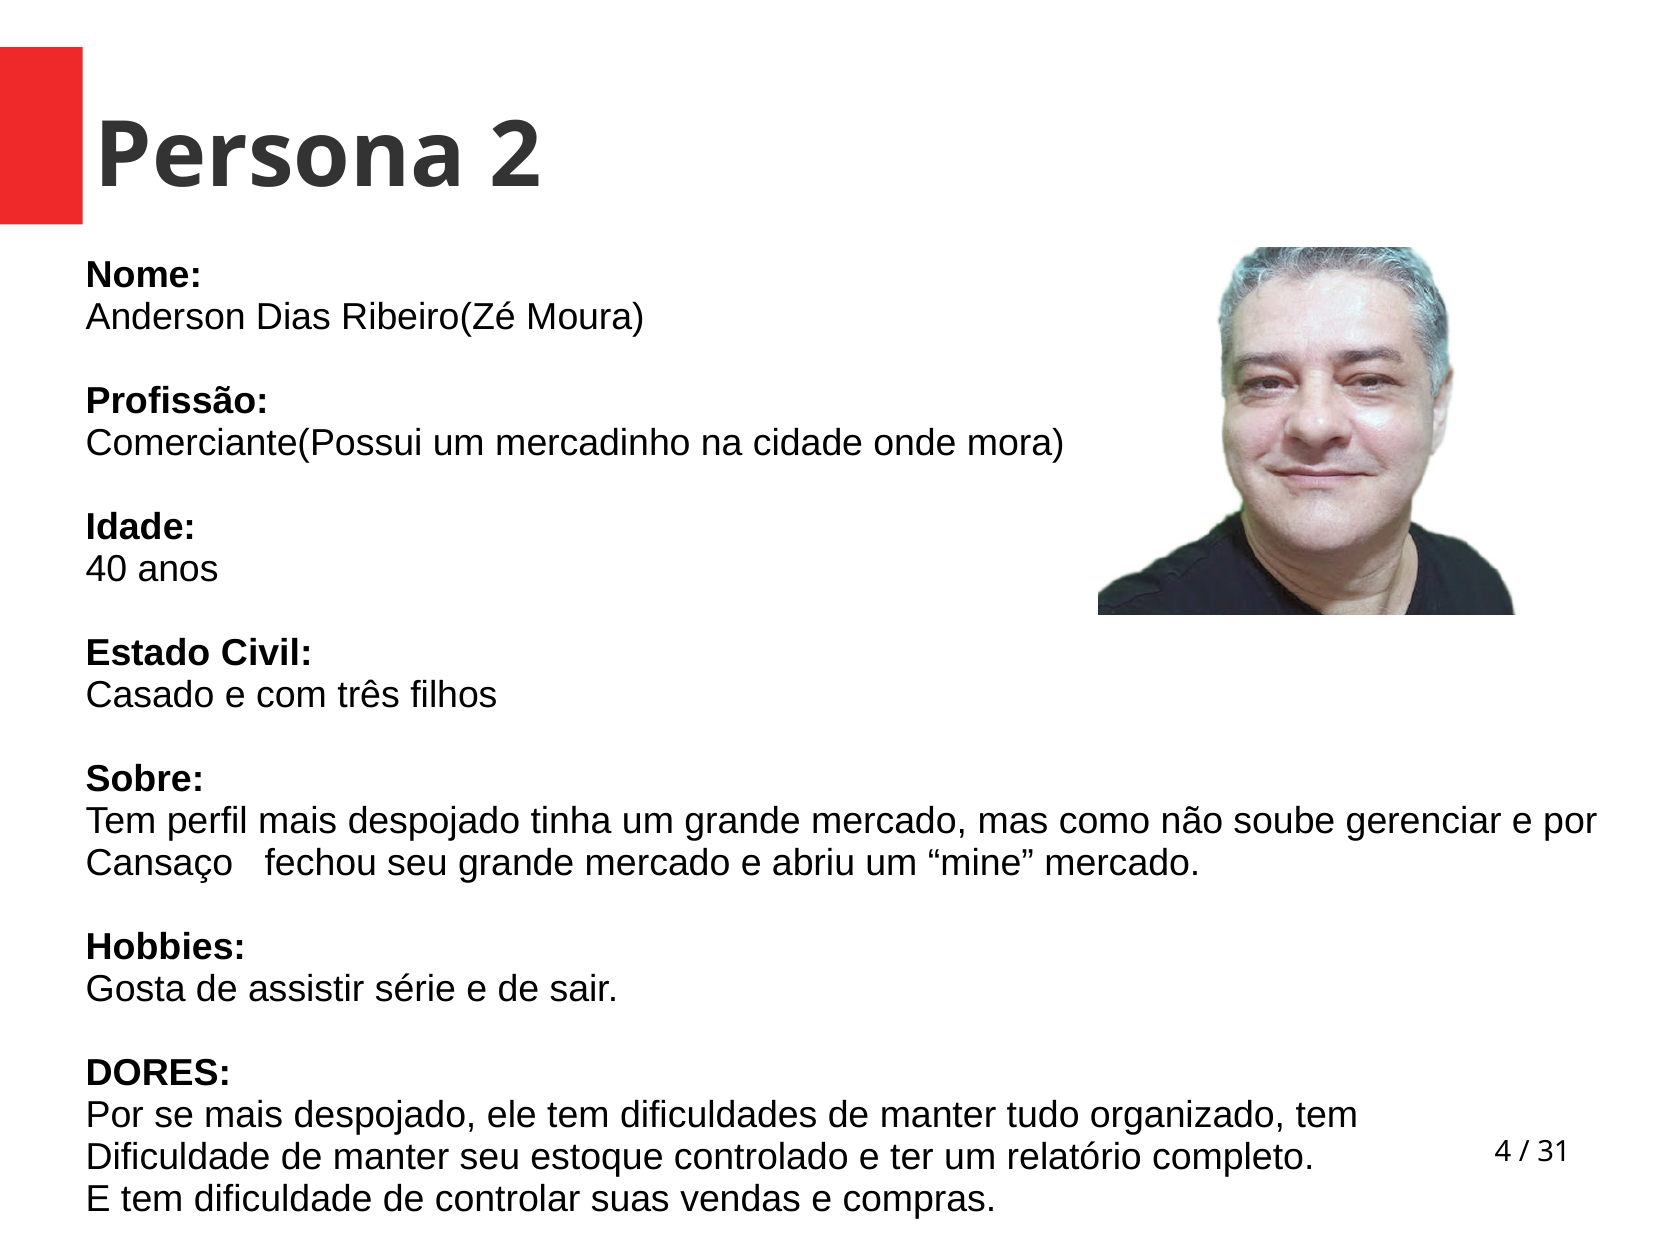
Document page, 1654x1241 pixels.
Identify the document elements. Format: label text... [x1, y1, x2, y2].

title Persona 2 [94, 47, 1548, 204]
picture [1098, 247, 1557, 615]
text_box Nome: Anderson Dias Ribeiro(Zé Moura) Profissão: Comerciante(Possui um mercadinho na cidade onde mora) Idade: 40 anos Estado Civil: Casado e com três filhos Sobre: Tem perfil mais despojado tinha um grande mercado, mas como não soube gerenciar e por Cansaço fechou seu grande mercado e abriu um “mine” mercado. Hobbies: Gosta de assistir série e de sair. DORES: Por se mais despojado, ele tem dificuldades de manter tudo organizado, tem Dificuldade de manter seu estoque controlado e ter um relatório completo. E tem dificuldade de controlar suas vendas e compras. [70, 204, 1630, 1241]
